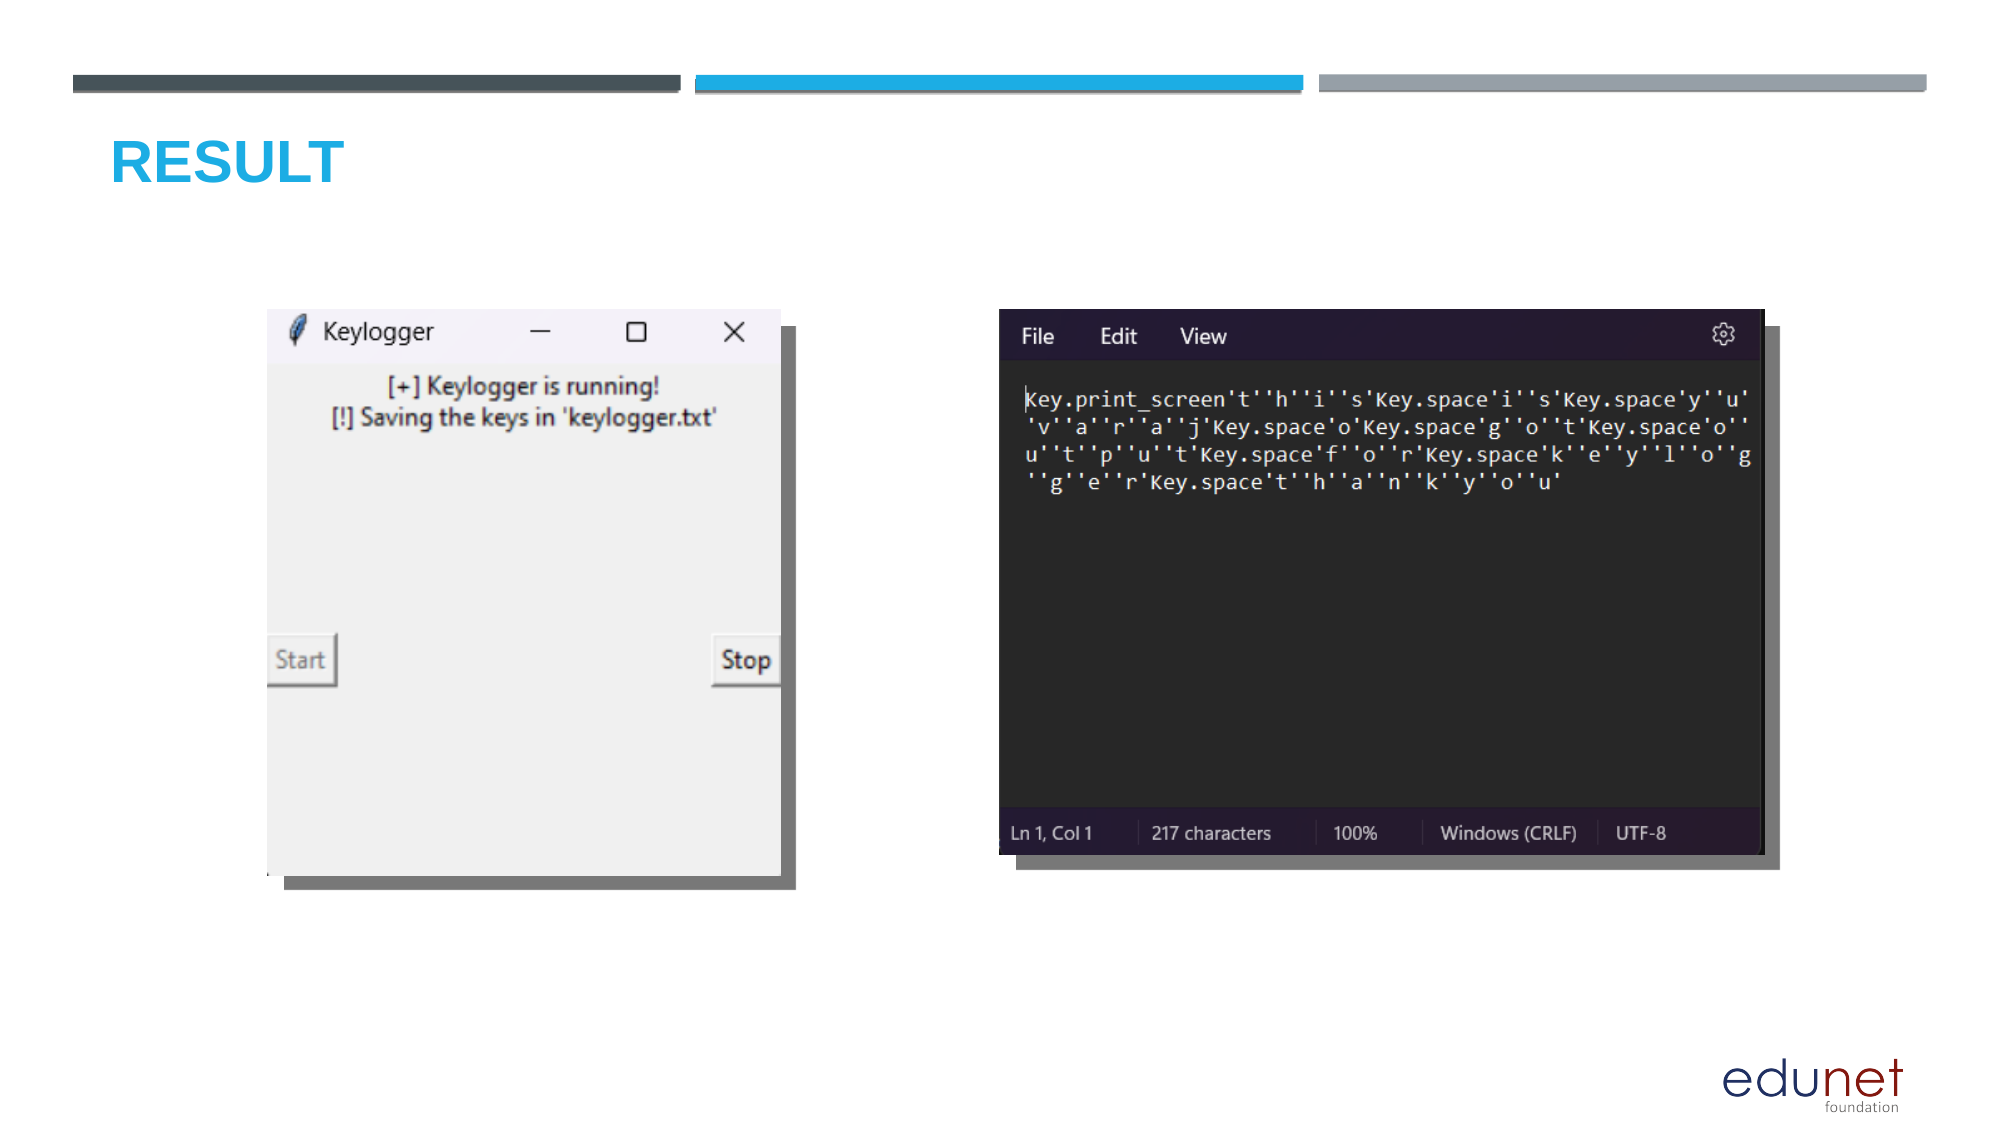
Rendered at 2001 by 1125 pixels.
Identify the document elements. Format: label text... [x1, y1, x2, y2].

picture [1719, 1056, 1905, 1116]
title Result [95, 115, 1905, 203]
picture [267, 309, 781, 876]
picture [999, 309, 1765, 856]
